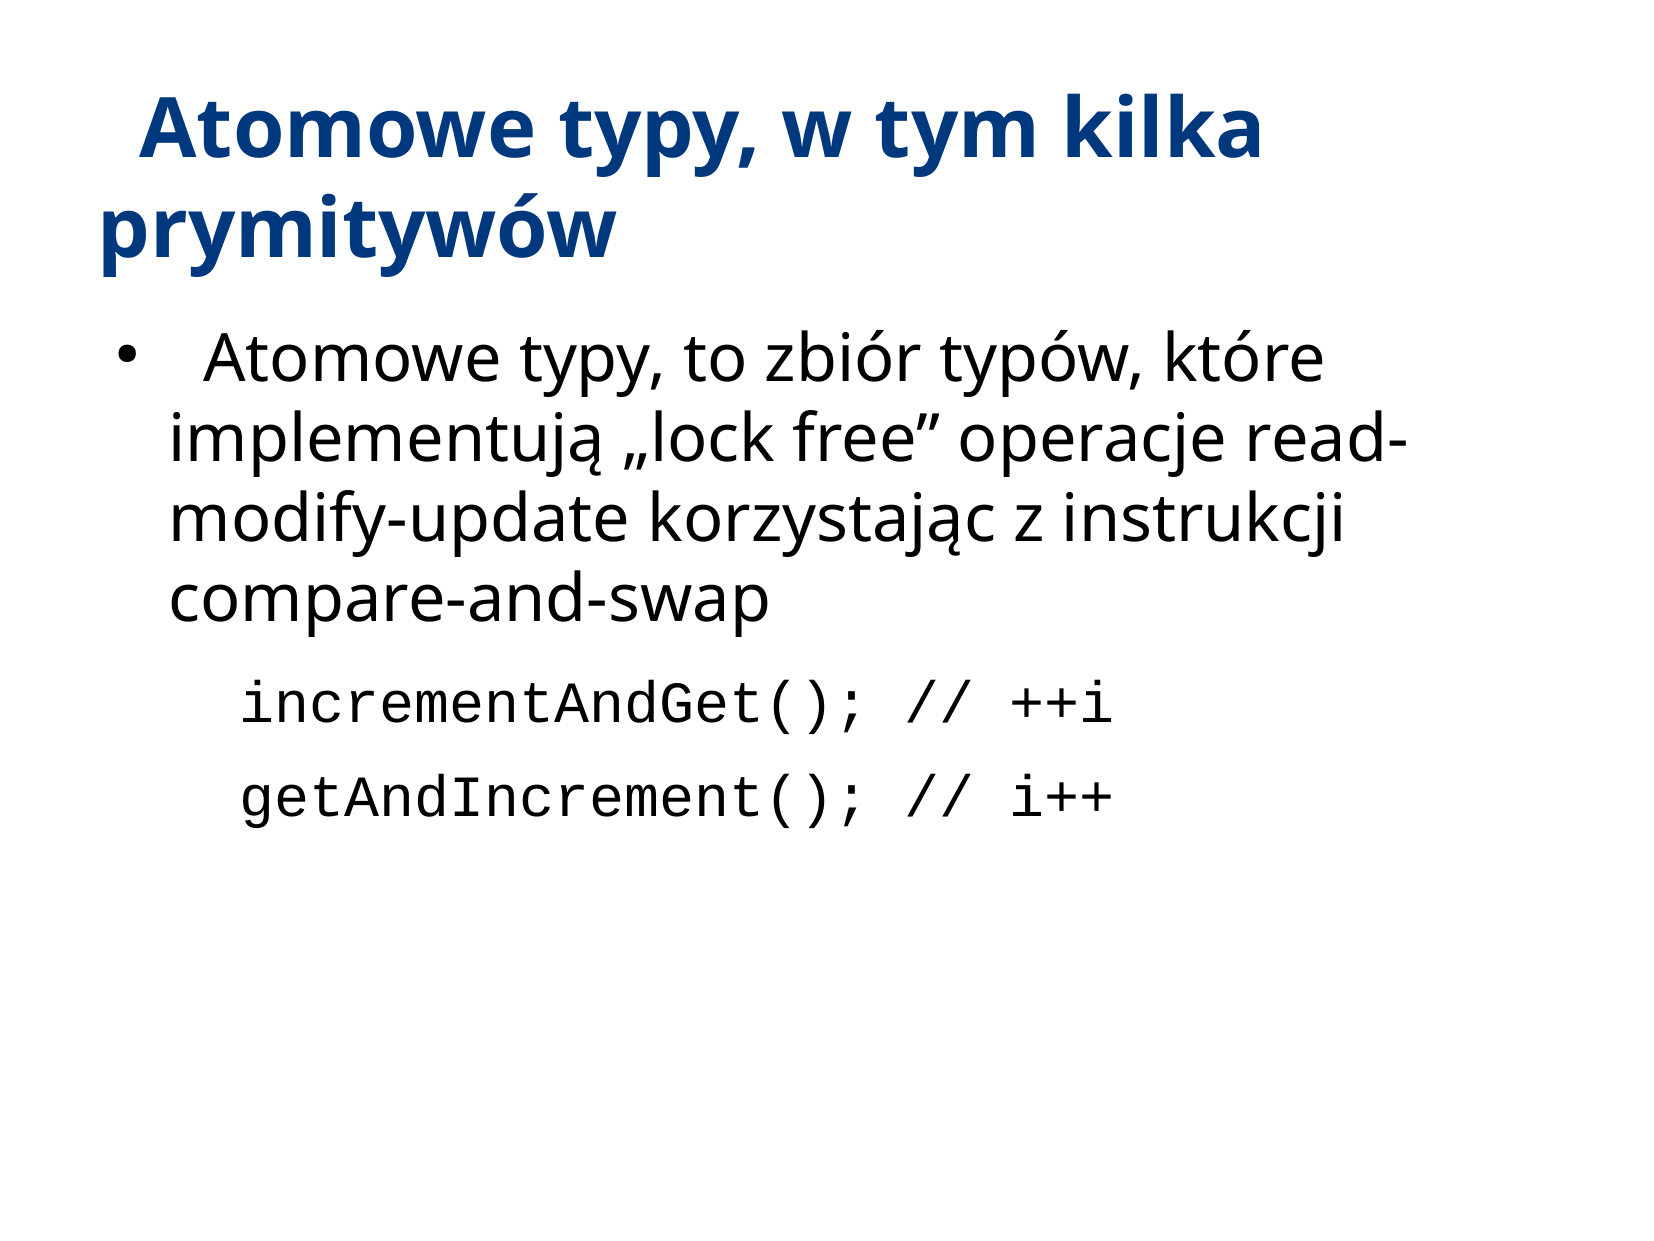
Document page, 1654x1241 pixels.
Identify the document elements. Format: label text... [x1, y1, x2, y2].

list Atomowe typy, to zbiór typów, które implementują „lock free” operacje read-modify-update korzystając z instrukcji compare-and-swap incrementAndGet(); // ++i getAndIncrement(); // i++ [82, 299, 1571, 1176]
title Atomowe typy, w tym kilka prymitywów [82, 49, 1571, 290]
